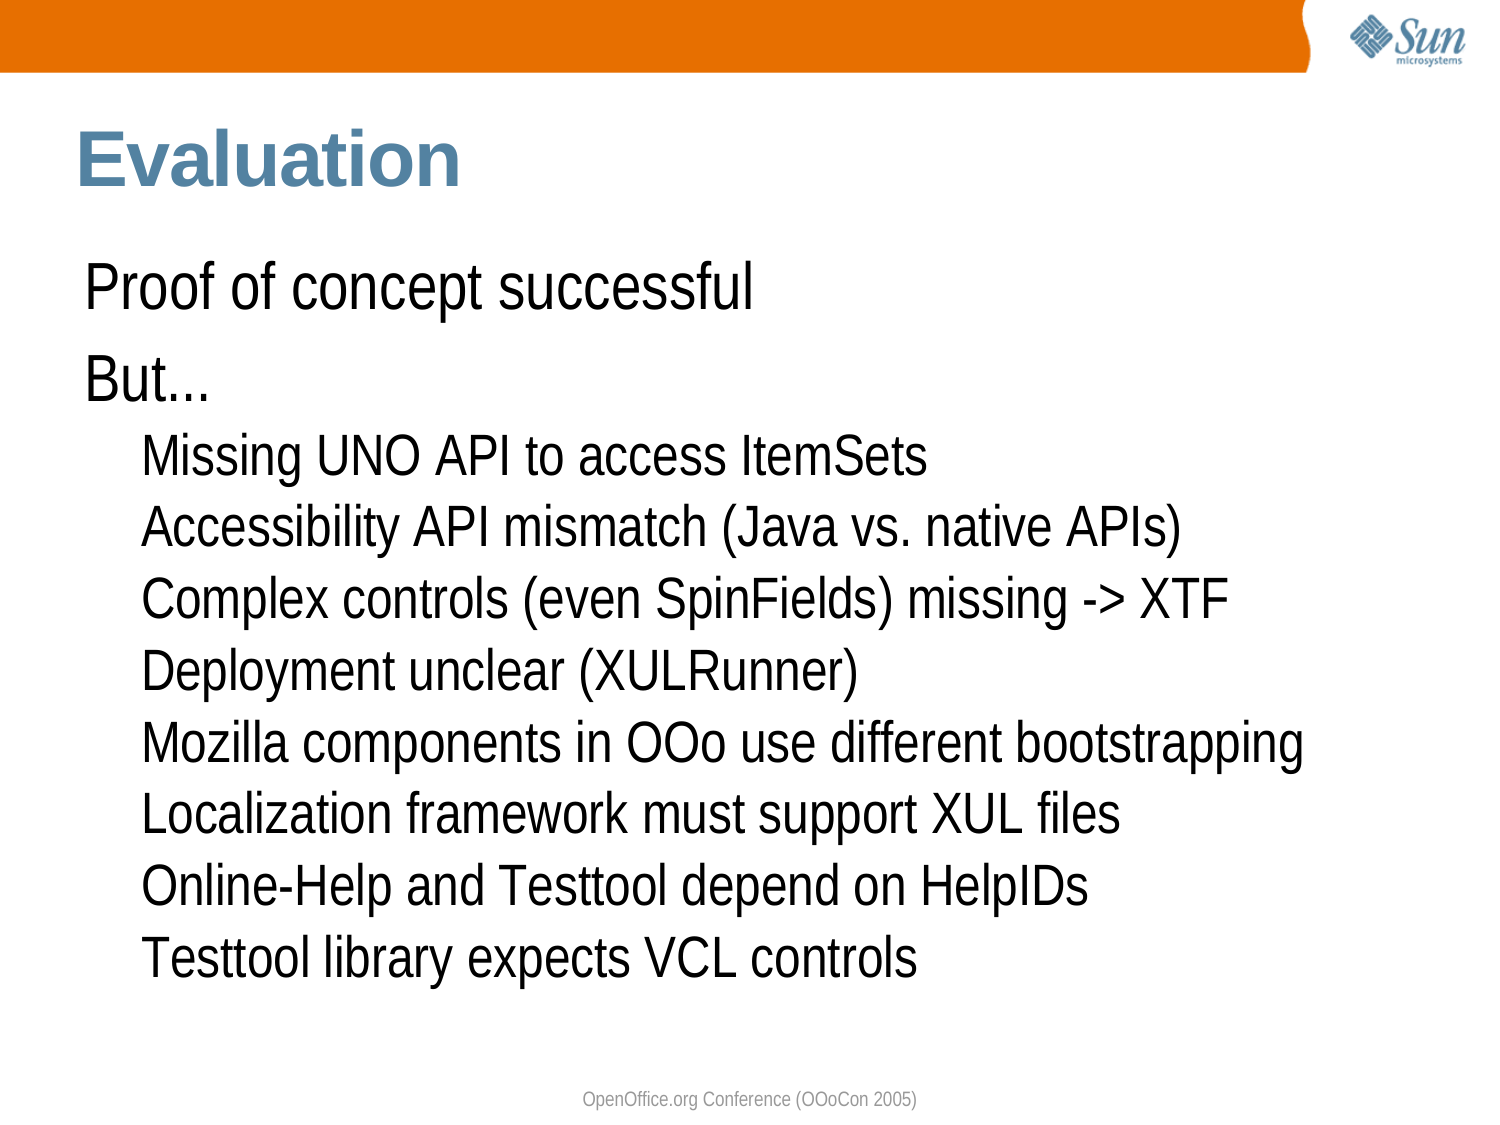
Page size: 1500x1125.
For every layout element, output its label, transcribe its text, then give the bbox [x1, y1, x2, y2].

list Proof of concept successful But... Missing UNO API to access ItemSets Accessibility API mismatch (Java vs. native APIs) Complex controls (even SpinFields) missing -> XTF Deployment unclear (XULRunner) Mozilla components in OOo use different bootstrapping Localization framework must support XUL files Online-Help and Testtool depend on HelpIDs Testtool library expects VCL controls [64, 257, 1402, 1017]
picture [0, 0, 1500, 75]
title Evaluation [75, 122, 1438, 228]
